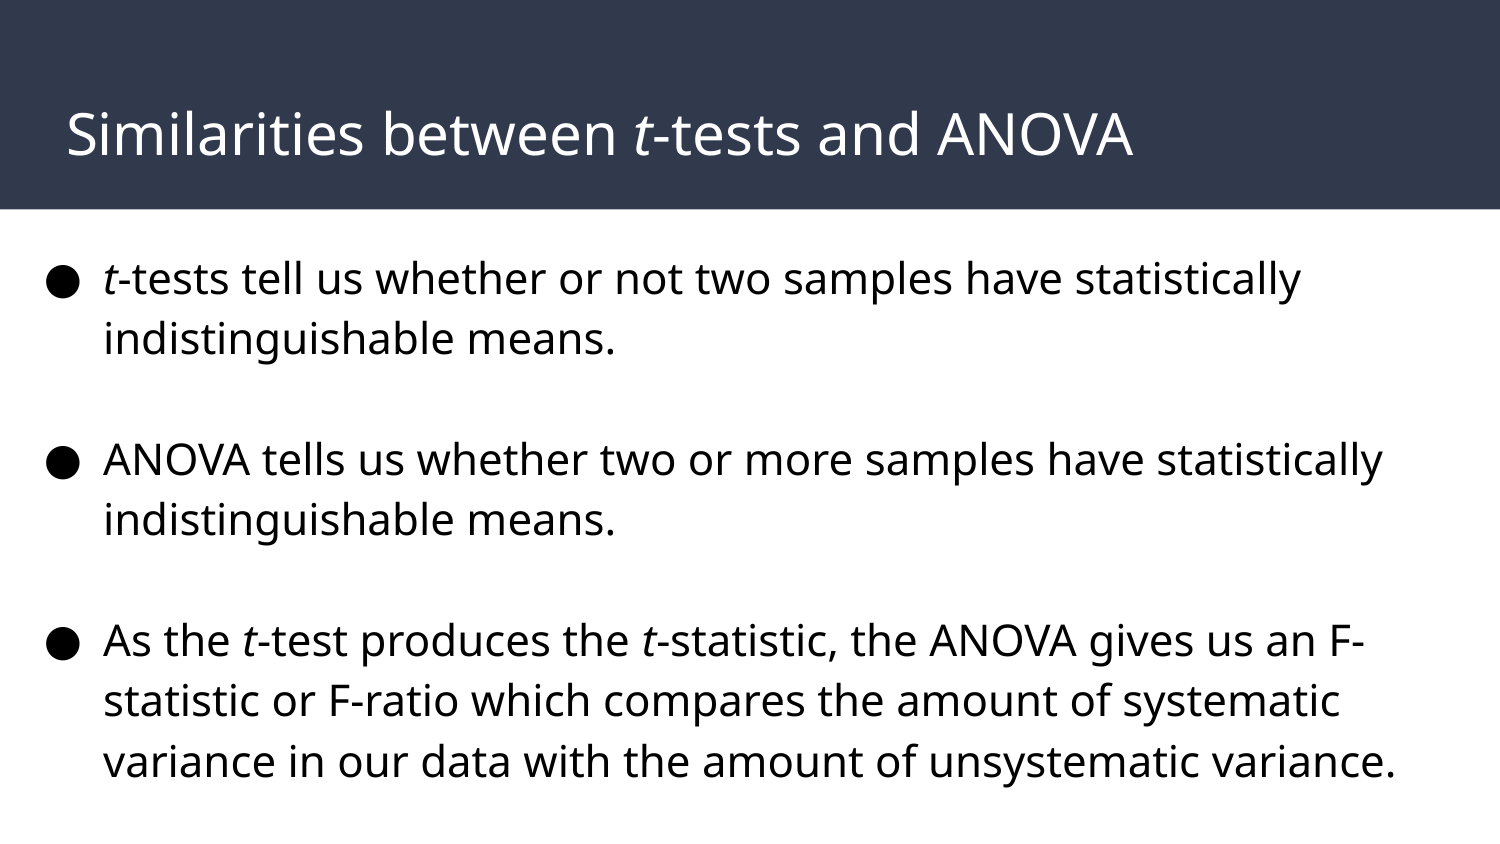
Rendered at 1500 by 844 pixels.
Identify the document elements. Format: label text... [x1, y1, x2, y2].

title Similarities between t-tests and ANOVA [51, 82, 1449, 185]
text_box t-tests tell us whether or not two samples have statistically indistinguishable means. ANOVA tells us whether two or more samples have statistically indistinguishable means. As the t-test produces the t-statistic, the ANOVA gives us an F-statistic or F-ratio which compares the amount of systematic variance in our data with the amount of unsystematic variance. [13, 227, 1472, 829]
